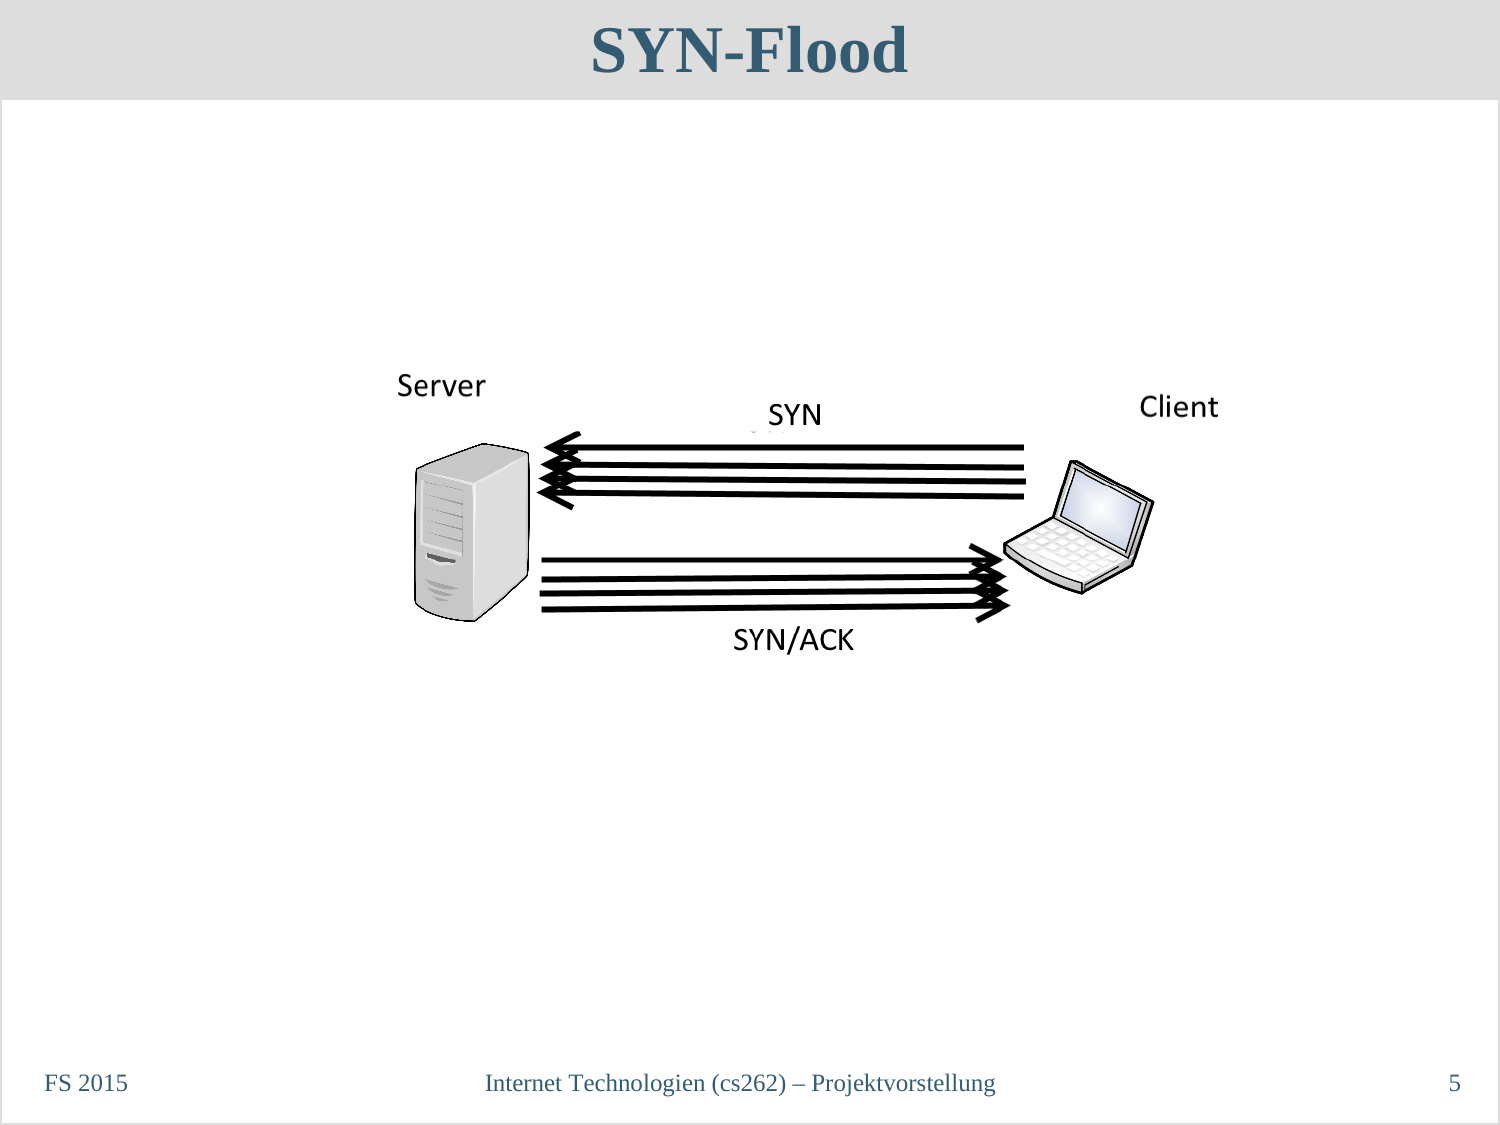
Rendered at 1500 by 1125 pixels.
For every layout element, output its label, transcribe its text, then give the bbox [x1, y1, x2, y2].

text_box FS 2015 [29, 1058, 195, 1097]
text_box <Nummer> [1375, 1058, 1477, 1097]
text_box Internet Technologien (cs262) – Projektvorstellung [300, 1058, 1201, 1107]
picture [260, 116, 1249, 1004]
title SYN-Flood [0, 0, 1500, 100]
